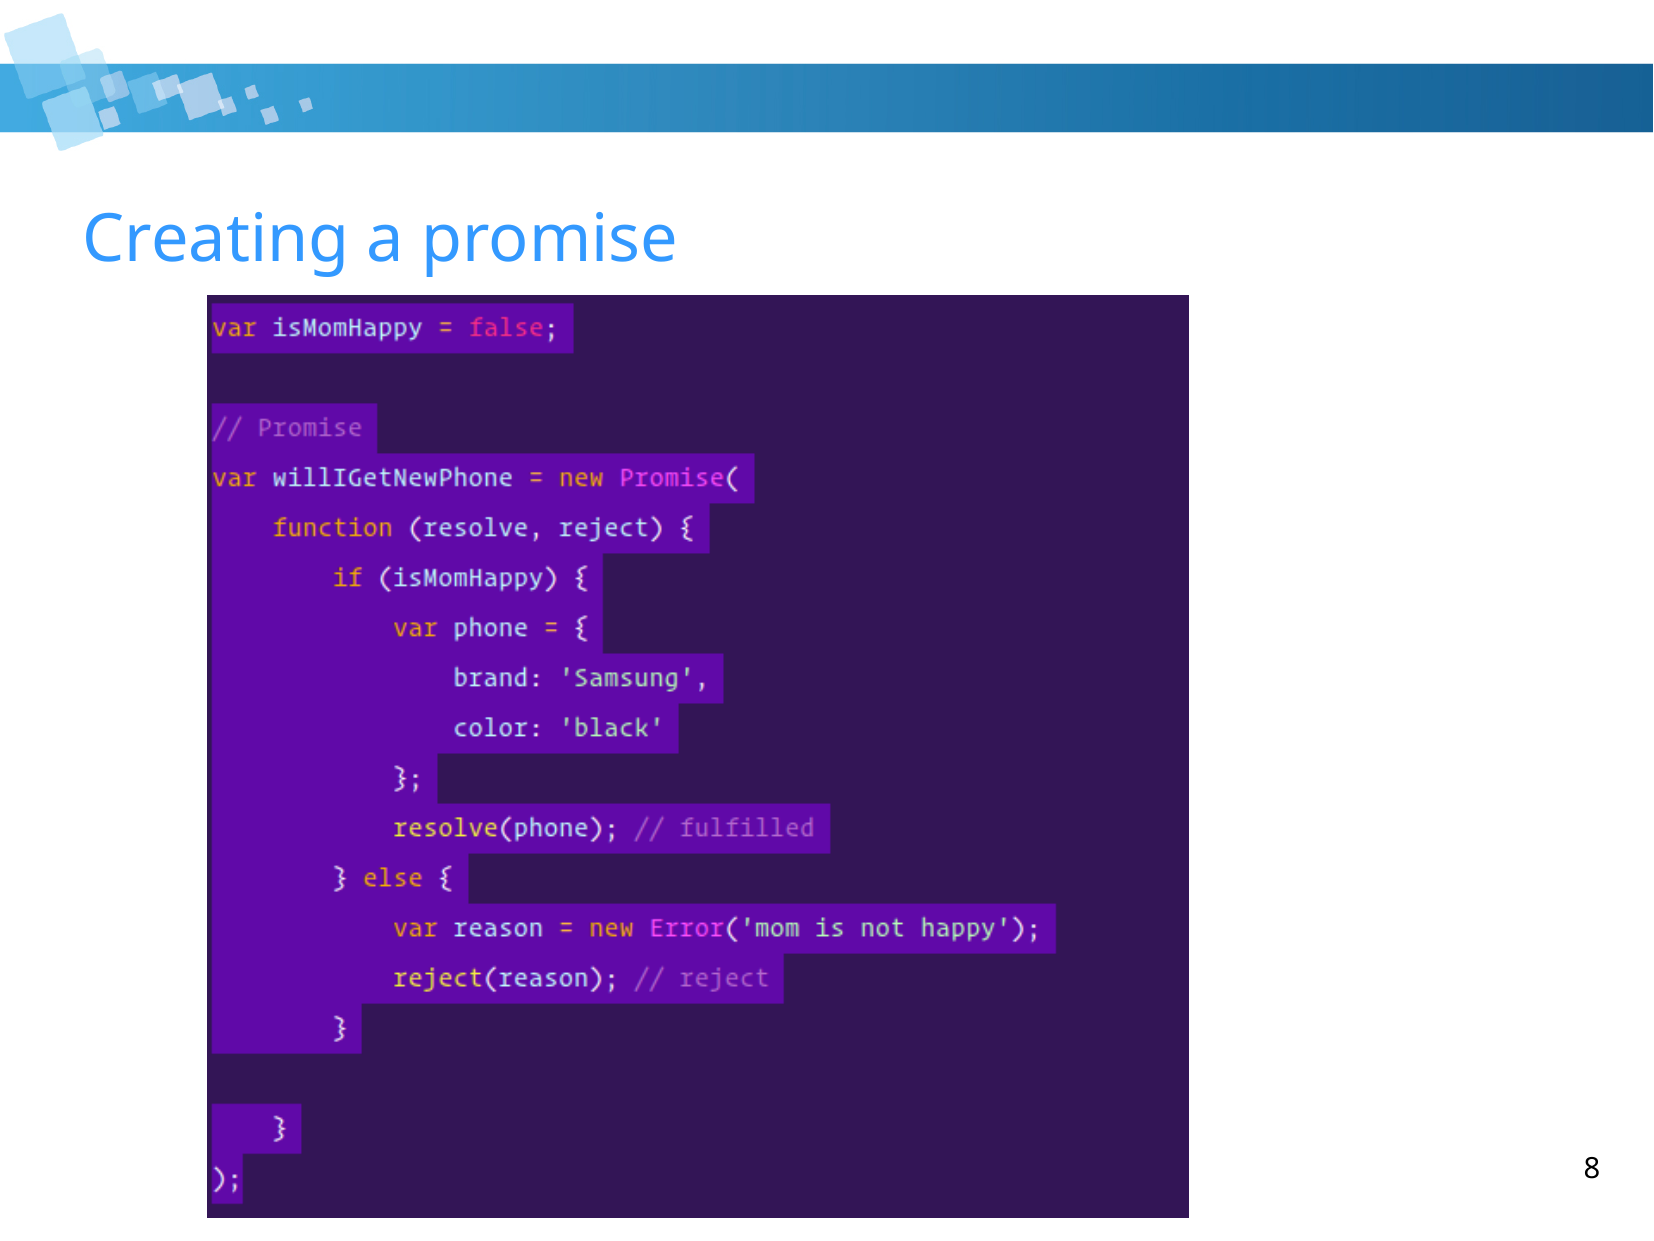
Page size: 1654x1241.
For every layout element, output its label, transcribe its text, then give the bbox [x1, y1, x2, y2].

picture [0, 0, 1653, 1238]
title Creating a promise [82, 131, 1571, 340]
